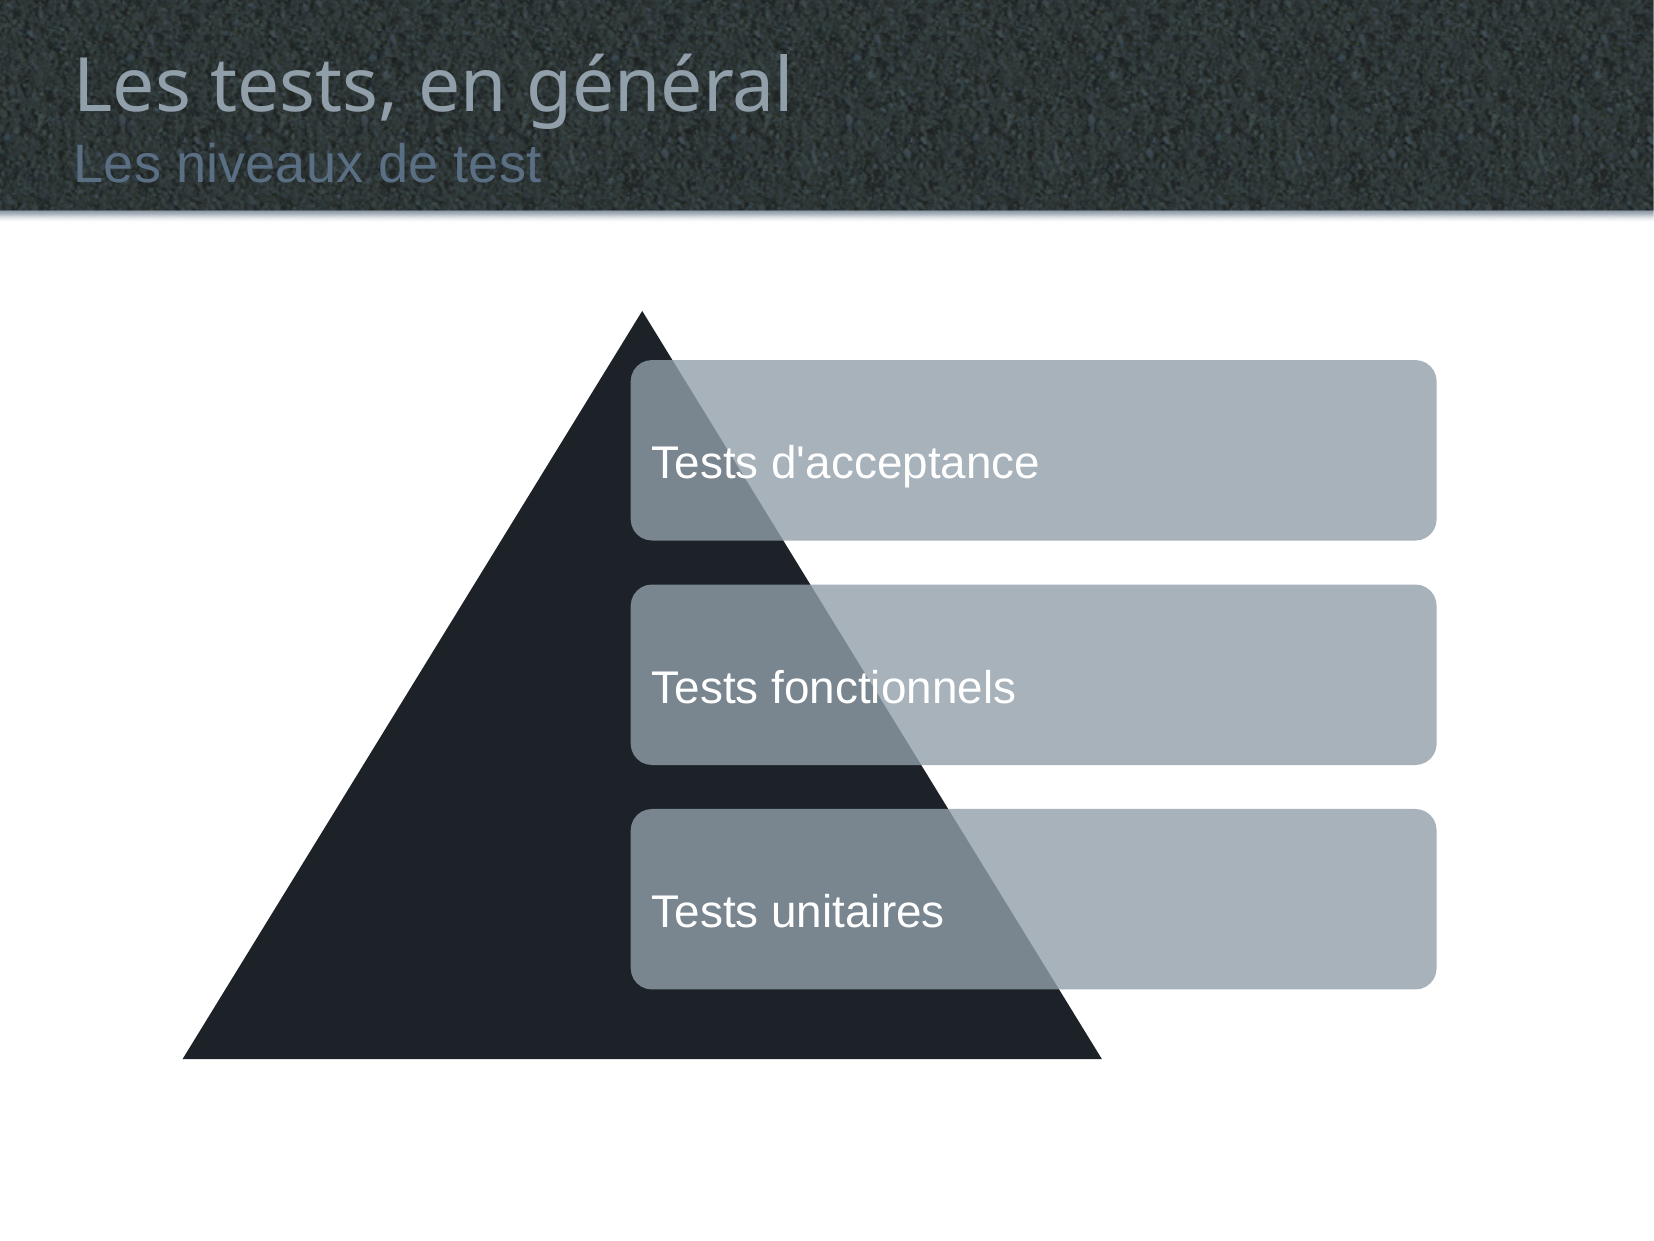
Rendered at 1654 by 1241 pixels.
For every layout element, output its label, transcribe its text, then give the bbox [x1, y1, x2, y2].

text_box [182, 310, 1102, 1060]
text_box Tests unitaires [630, 808, 1437, 990]
text_box Les tests, en général Les niveaux de test [59, 23, 1554, 205]
text_box Tests fonctionnels [630, 584, 1437, 766]
picture [0, 0, 1654, 1241]
text_box Tests d'acceptance [630, 360, 1437, 541]
